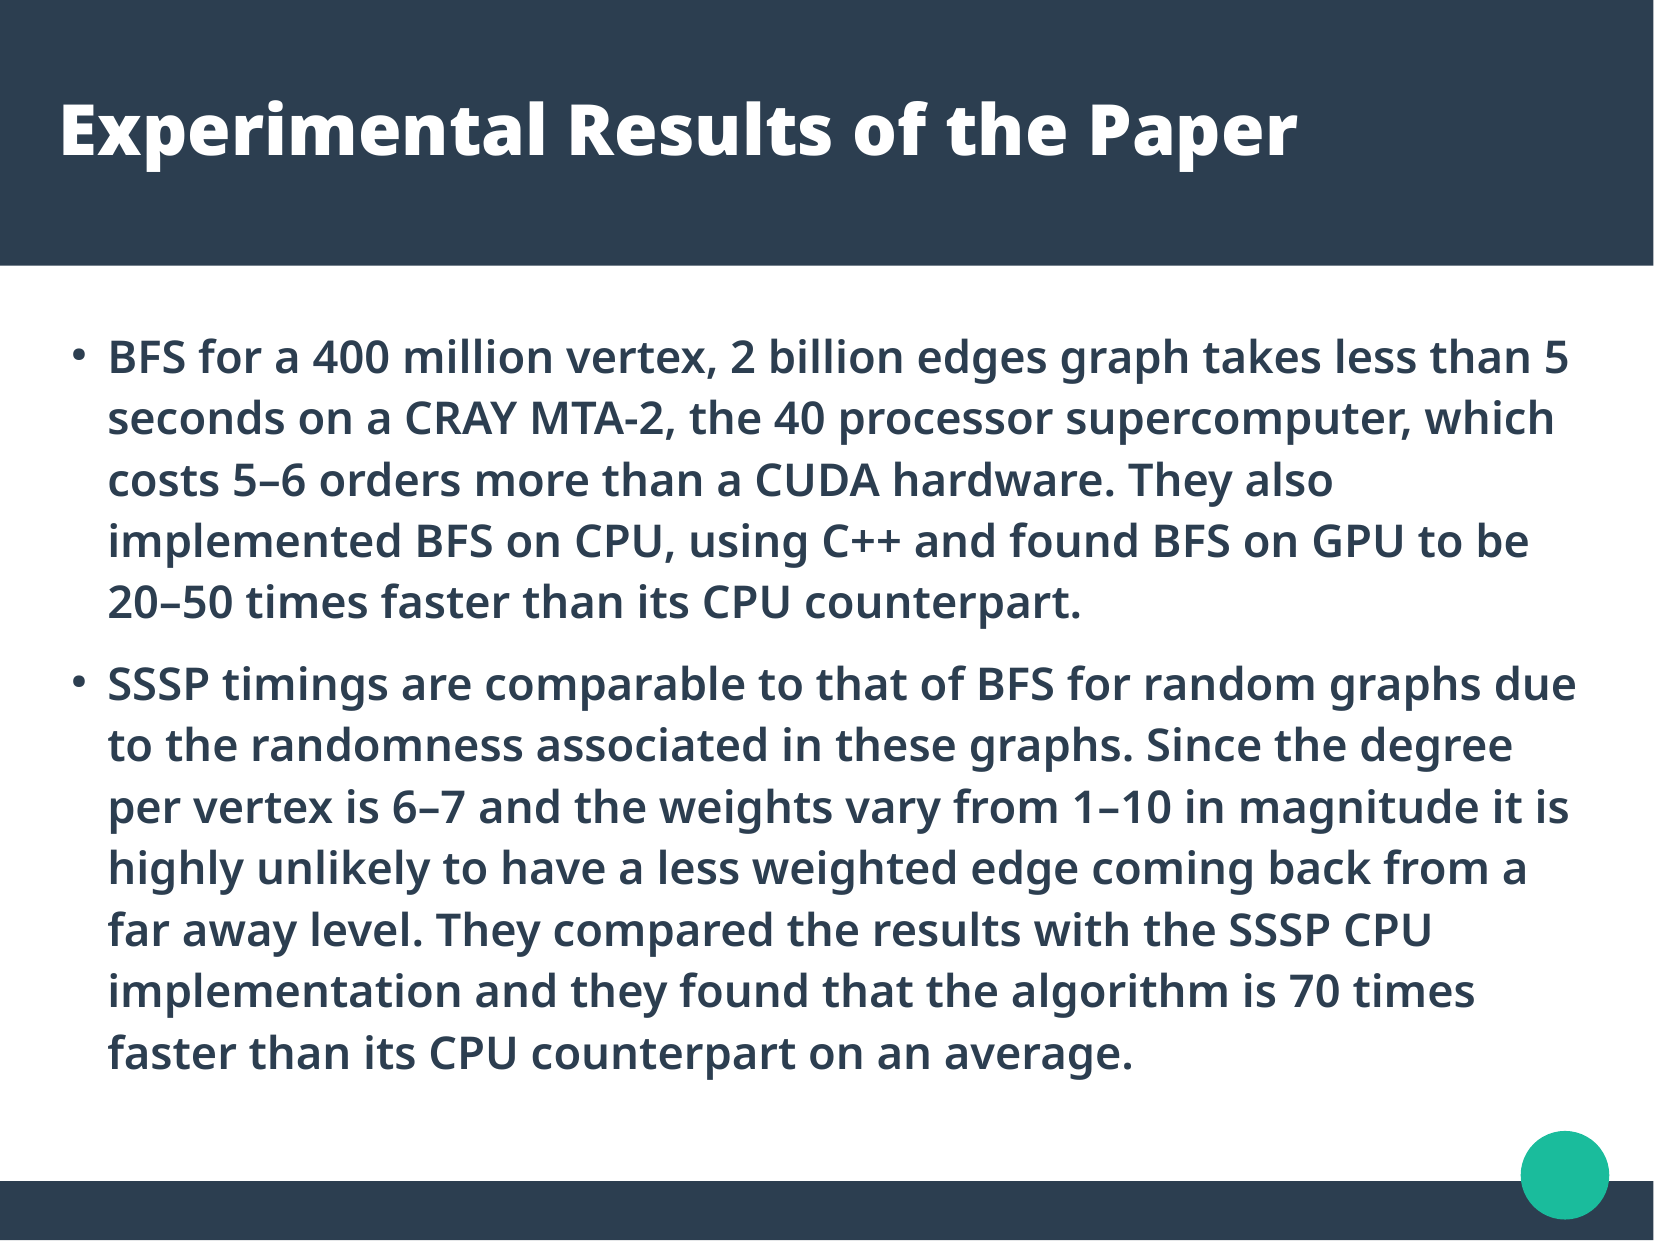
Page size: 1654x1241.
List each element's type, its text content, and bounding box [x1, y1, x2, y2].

title Experimental Results of the Paper [59, 49, 1595, 207]
list BFS for a 400 million vertex, 2 billion edges graph takes less than 5 seconds on a CRAY MTA-2, the 40 processor supercomputer, which costs 5–6 orders more than a CUDA hardware. They also implemented BFS on CPU, using C++ and found BFS on GPU to be 20–50 times faster than its CPU counterpart. SSSP timings are comparable to that of BFS for random graphs due to the randomness associated in these graphs. Since the degree per vertex is 6–7 and the weights vary from 1–10 in magnitude it is highly unlikely to have a less weighted edge coming back from a far away level. They compared the results with the SSSP CPU implementation and they found that the algorithm is 70 times faster than its CPU counterpart on an average. [59, 324, 1595, 1152]
